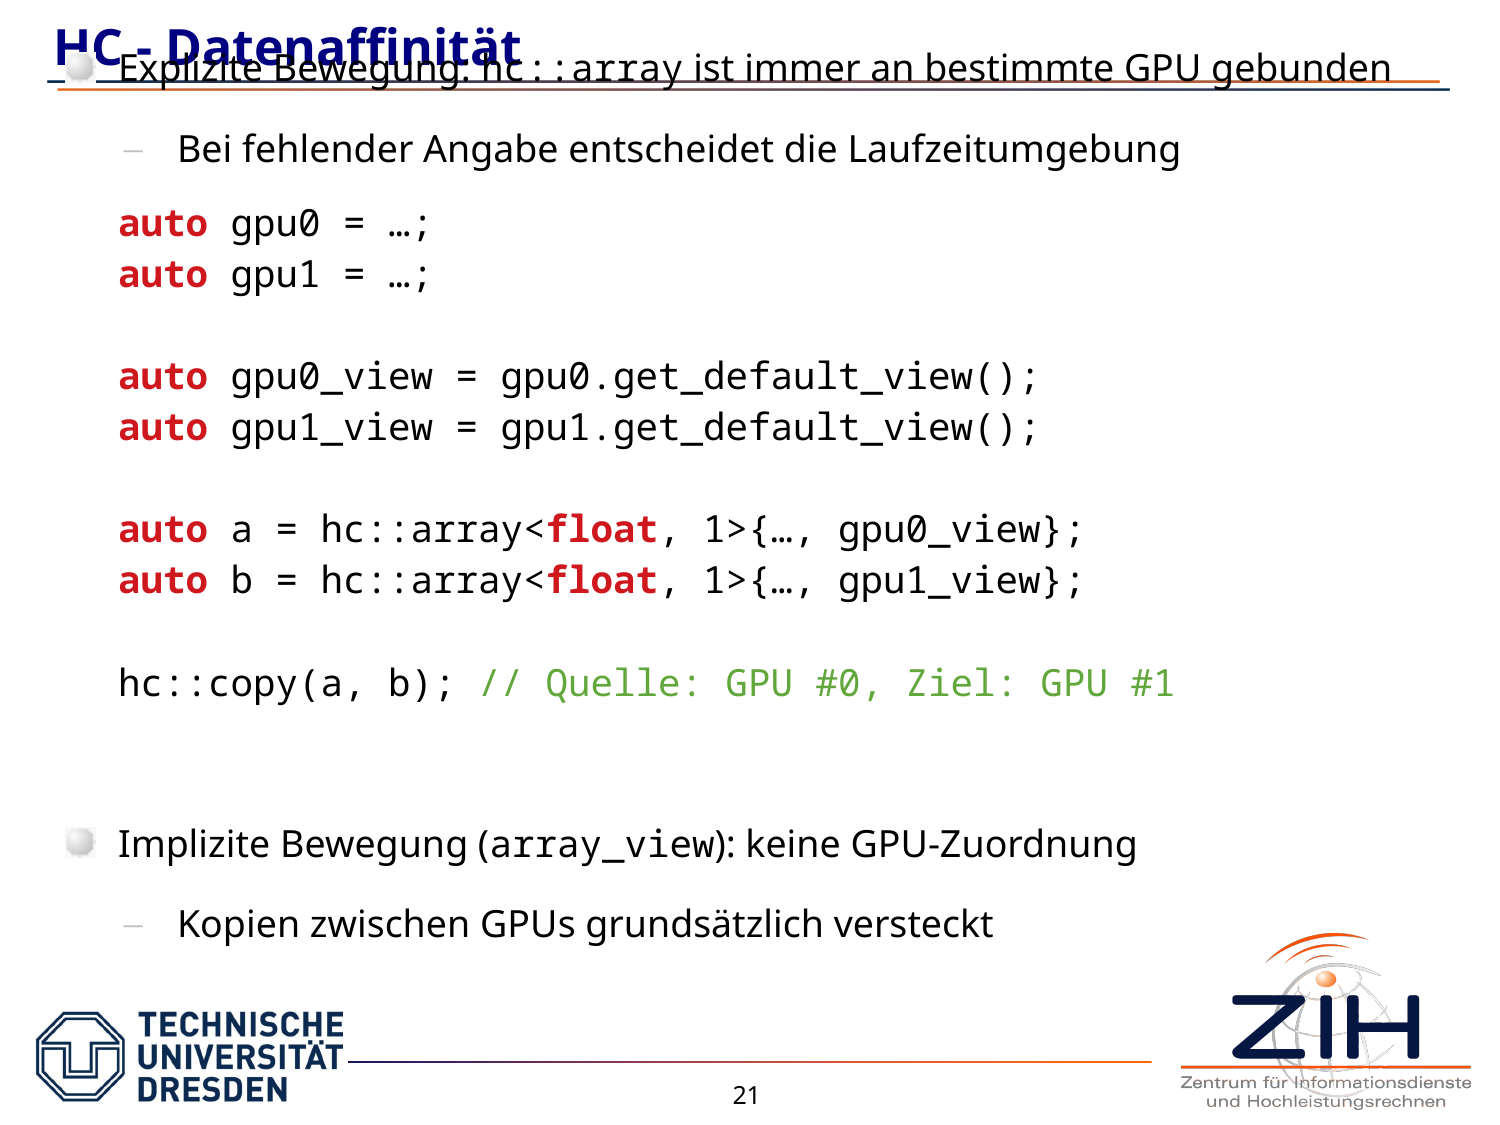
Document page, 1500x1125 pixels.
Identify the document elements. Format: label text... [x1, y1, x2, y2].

picture [669, 81, 1228, 90]
picture [47, 52, 161, 90]
picture [164, 81, 385, 90]
list Explizite Bewegung: hc::array ist immer an bestimmte GPU gebunden Bei fehlender Angabe entscheidet die Laufzeitumgebung auto gpu0 = …; auto gpu1 = …; auto gpu0_view = gpu0.get_default_view(); auto gpu1_view = gpu1.get_default_view(); auto a = hc::array<float, 1>{…, gpu0_view}; auto b = hc::array<float, 1>{…, gpu1_view}; hc::copy(a, b); // Quelle: GPU #0, Ziel: GPU #1 Implizite Bewegung (array_view): keine GPU-Zuordnung Kopien zwischen GPUs grundsätzlich versteckt [29, 90, 1418, 901]
picture [35, 1011, 343, 1102]
picture [383, 81, 454, 90]
title HC - Datenaffinität [53, 12, 1453, 81]
picture [1181, 933, 1471, 1110]
picture [1226, 81, 1450, 91]
picture [452, 81, 671, 90]
